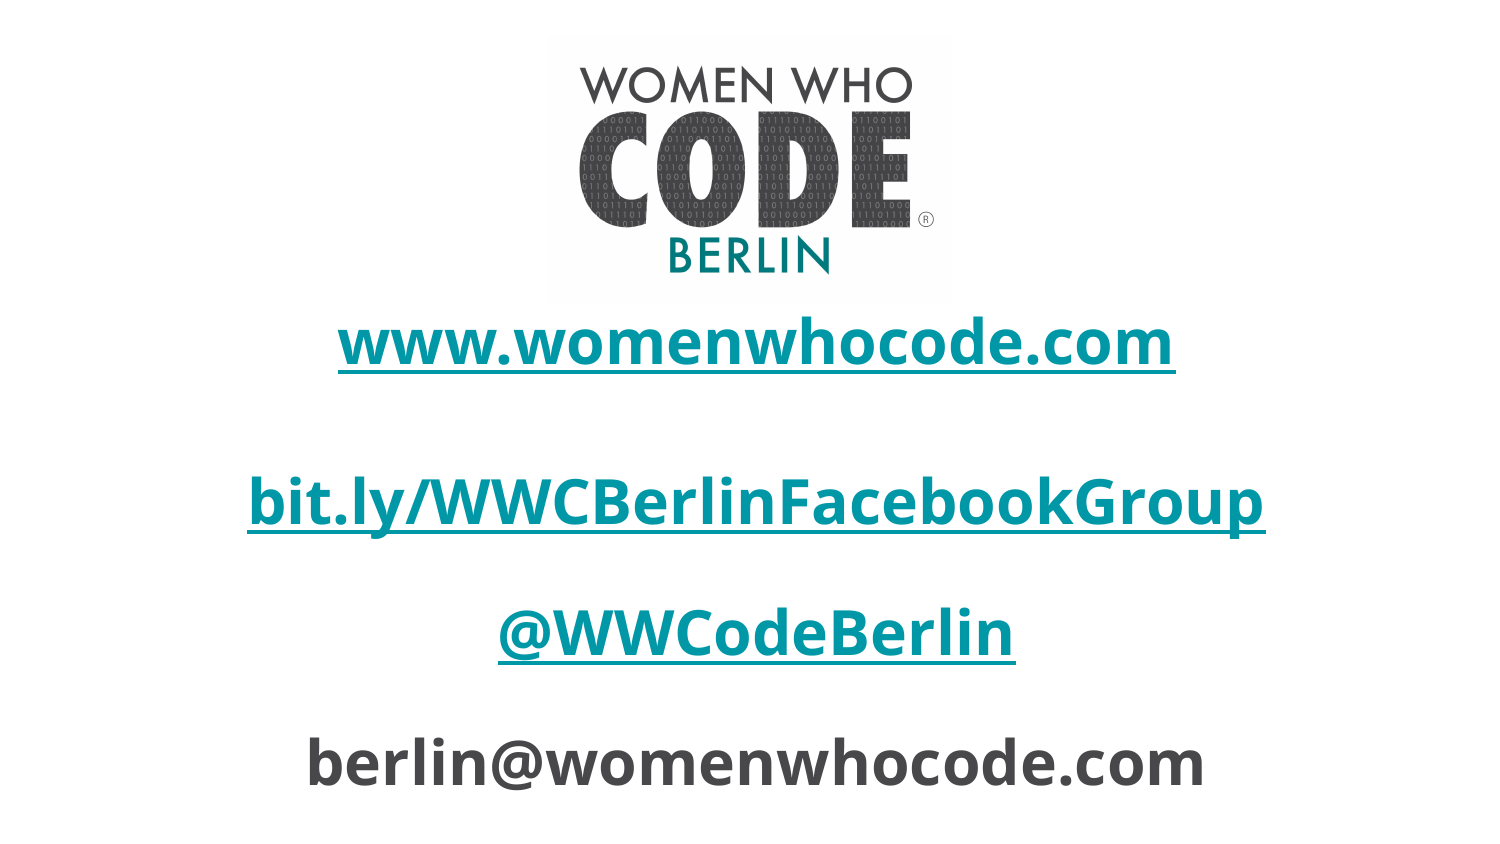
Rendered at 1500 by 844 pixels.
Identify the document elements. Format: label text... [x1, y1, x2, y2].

list www.womenwhocode.com bit.ly/WWCBerlinFacebookGroup @WWCodeBerlin berlin@womenwhocode.com [57, 309, 1456, 791]
picture [547, 35, 953, 305]
